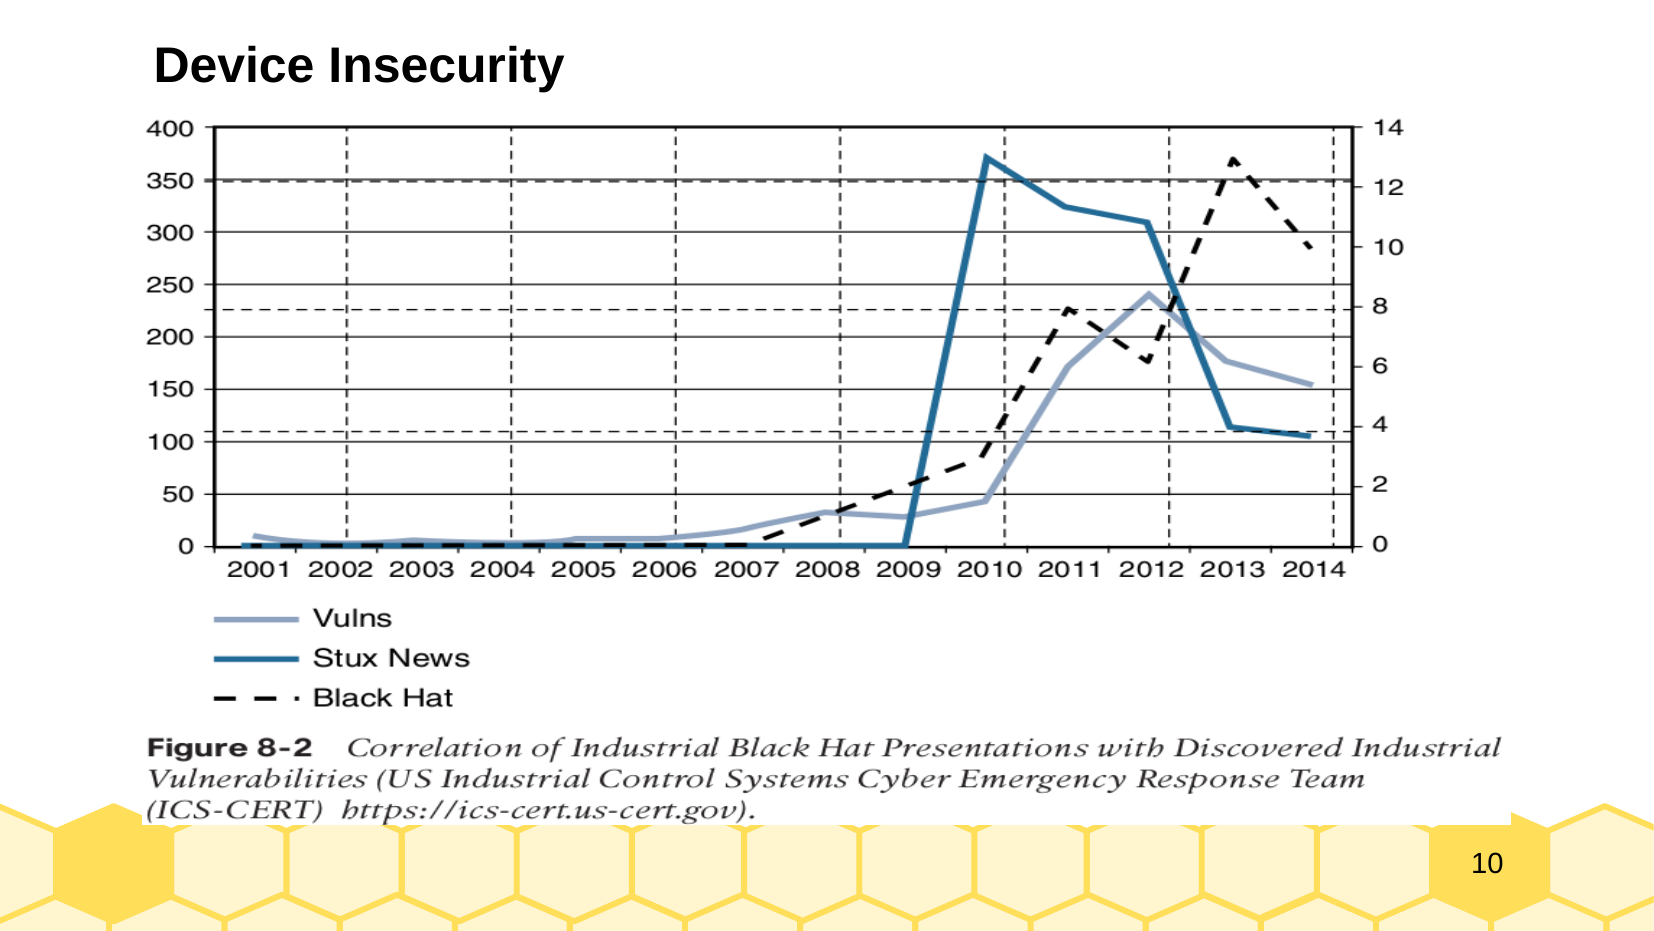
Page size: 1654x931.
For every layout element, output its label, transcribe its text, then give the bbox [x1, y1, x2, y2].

picture [142, 112, 1511, 826]
list Device Insecurity [82, 37, 1571, 826]
